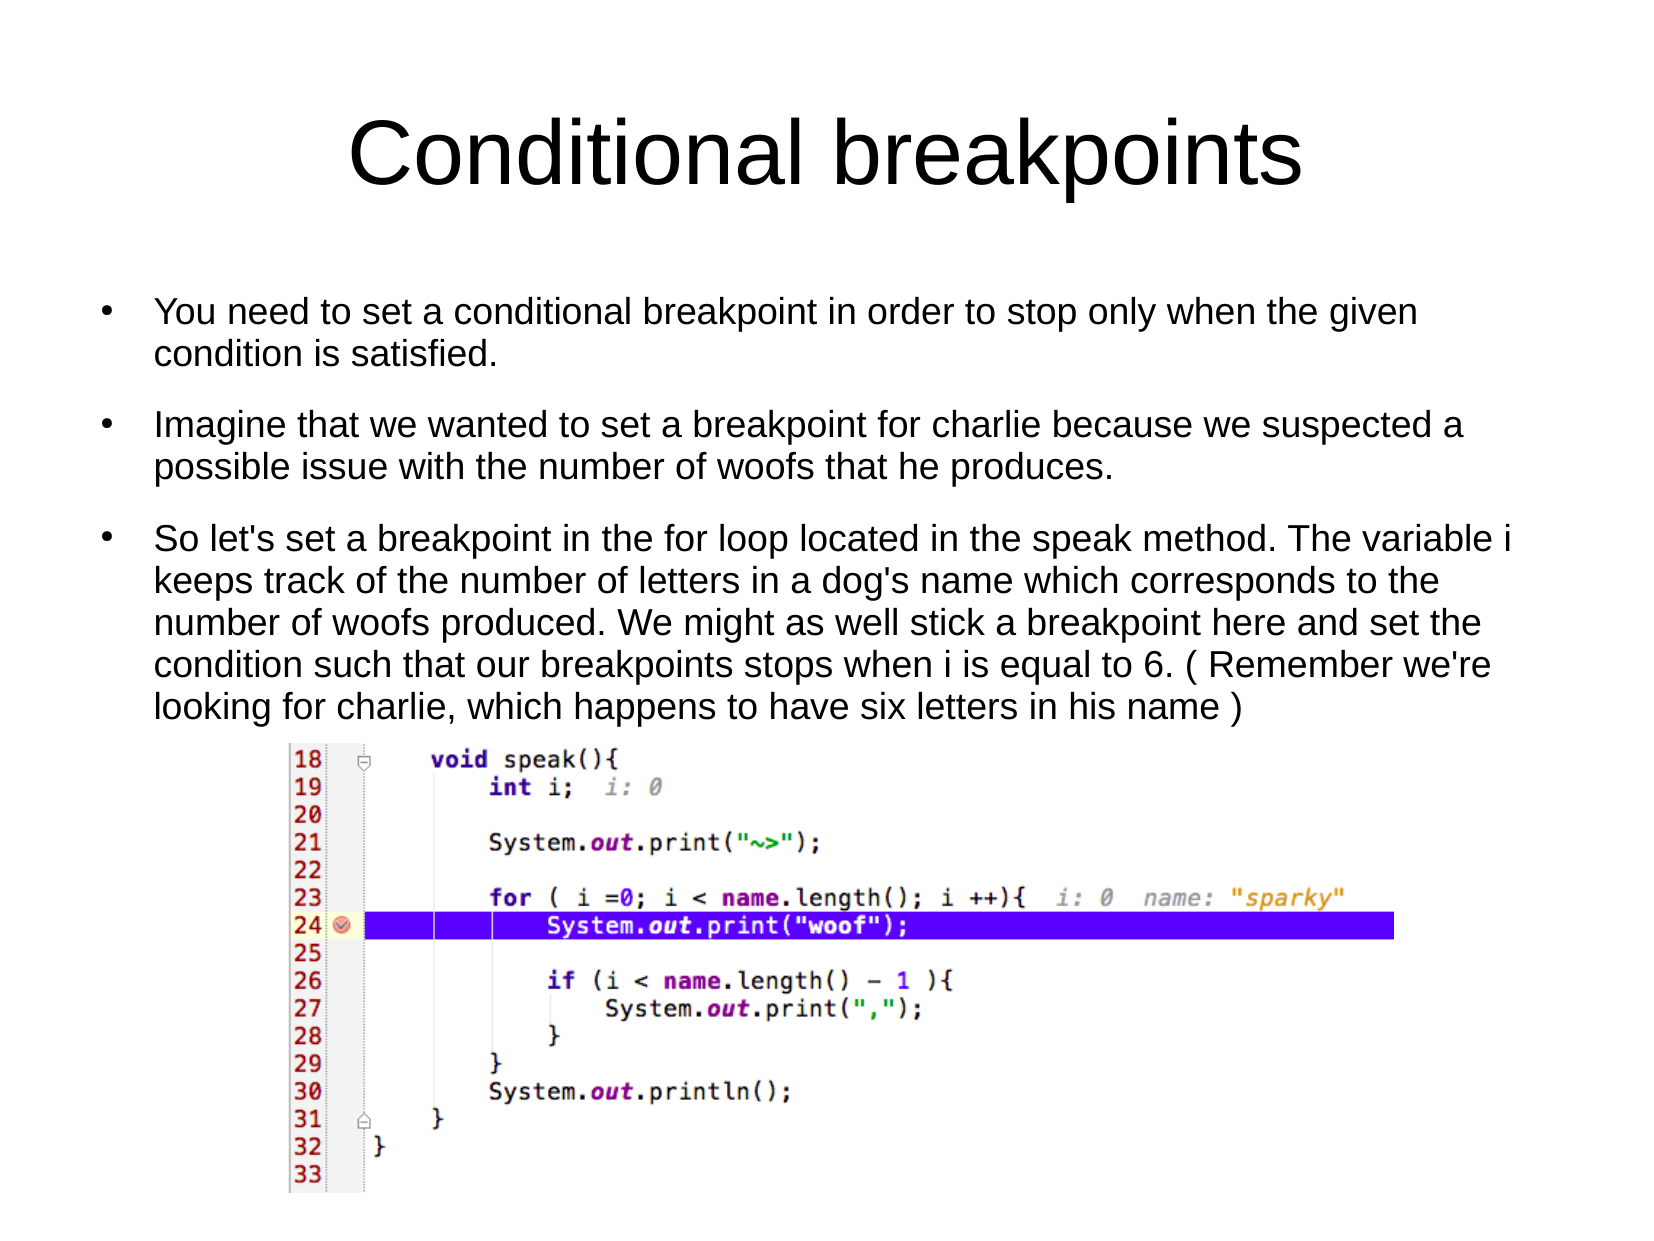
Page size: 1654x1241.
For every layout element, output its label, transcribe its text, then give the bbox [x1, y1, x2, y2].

title Conditional breakpoints [82, 49, 1571, 257]
picture [288, 743, 1394, 1193]
list You need to set a conditional breakpoint in order to stop only when the given condition is satisfied. Imagine that we wanted to set a breakpoint for charlie because we suspected a possible issue with the number of woofs that he produces. So let's set a breakpoint in the for loop located in the speak method. The variable i keeps track of the number of letters in a dog's name which corresponds to the number of woofs produced. We might as well stick a breakpoint here and set the condition such that our breakpoints stops when i is equal to 6. ( Remember we're looking for charlie, which happens to have six letters in his name ) [82, 290, 1571, 1010]
